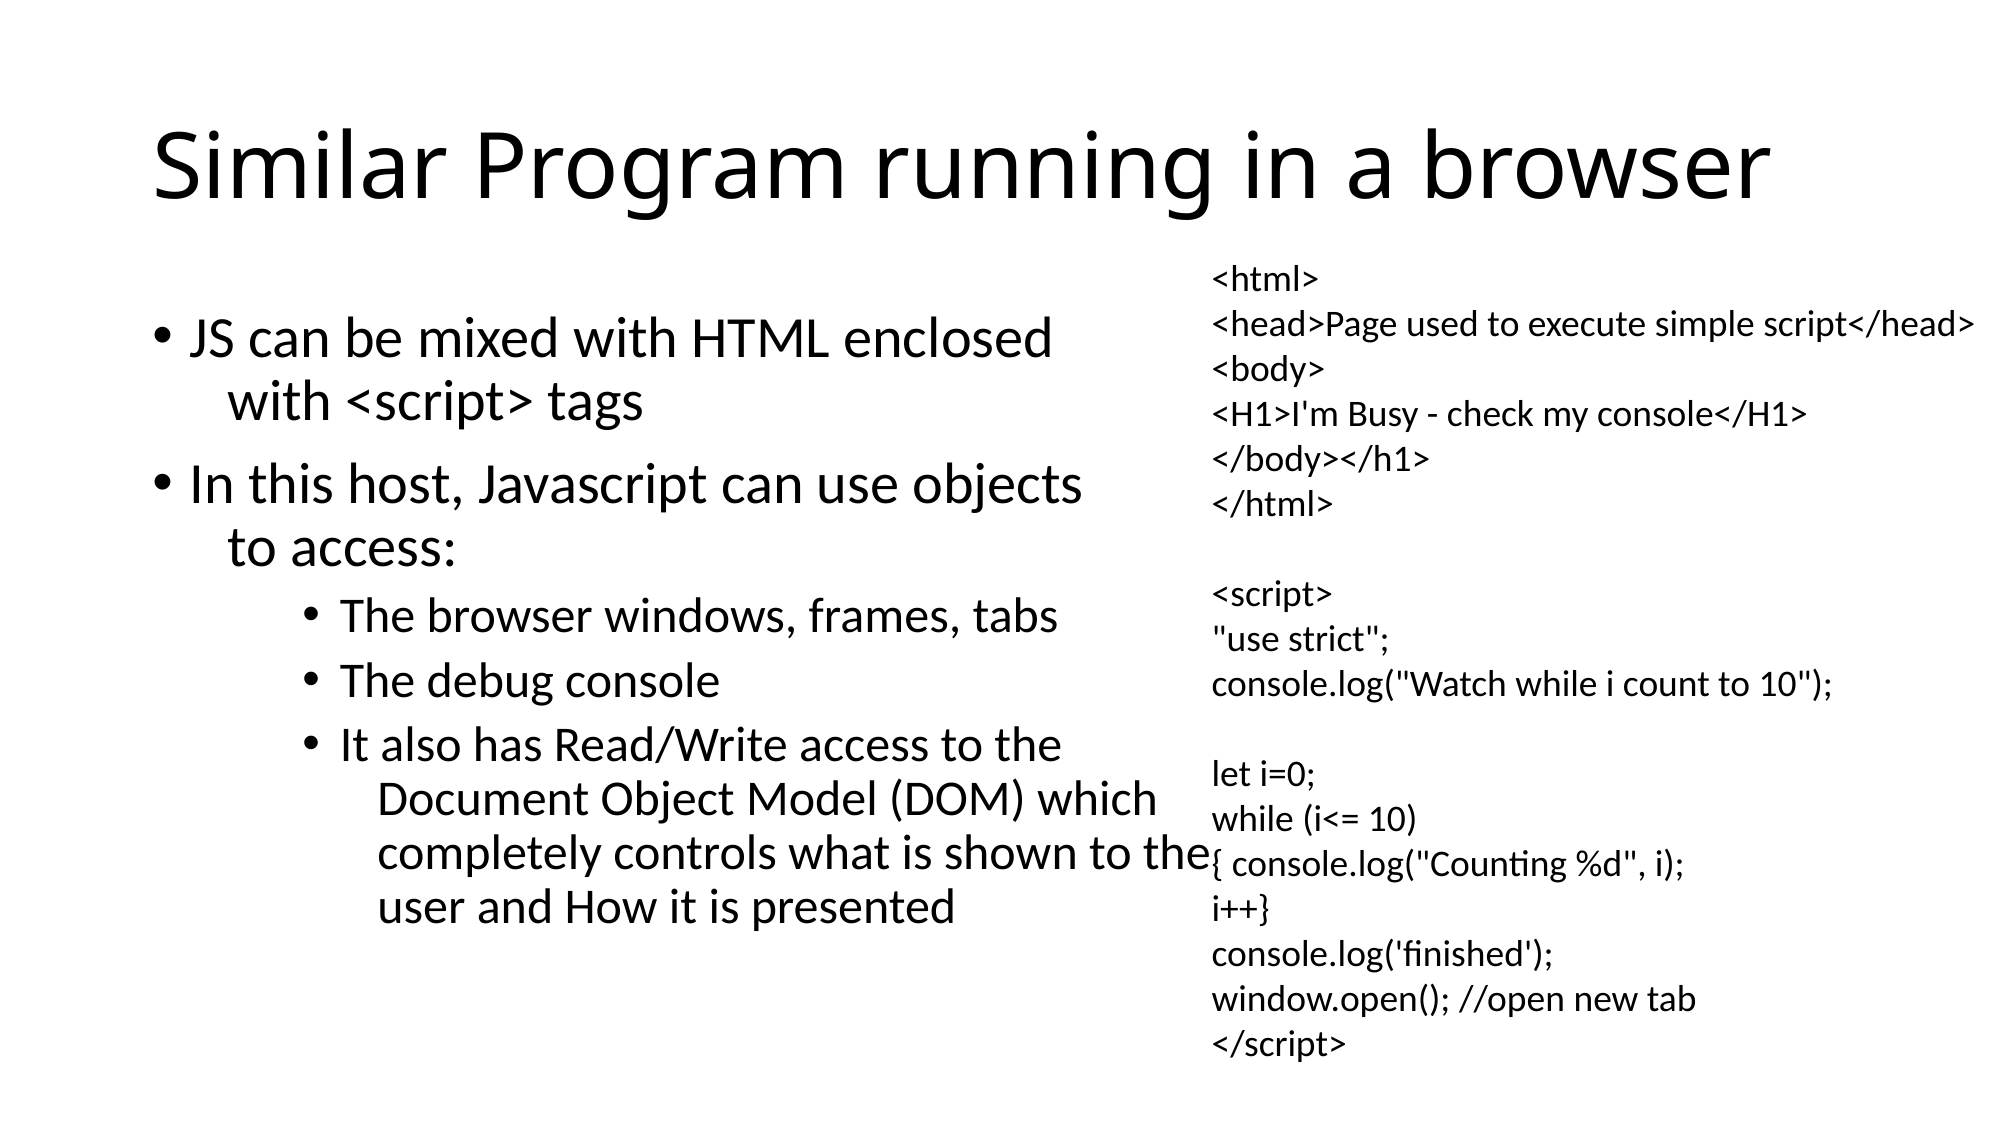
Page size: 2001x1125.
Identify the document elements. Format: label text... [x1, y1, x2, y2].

text_box <html> <head>Page used to execute simple script</head> <body> <H1>I'm Busy - check my console</H1> </body></h1> </html> <script> "use strict"; console.log("Watch while i count to 10"); let i=0; while (i<= 10) { console.log("Counting %d", i); i++} console.log('finished'); window.open(); //open new tab </script> [1196, 246, 2000, 1125]
list JS can be mixed with HTML enclosed with <script> tags In this host, Javascript can use objects to access: The browser windows, frames, tabs The debug console It also has Read/Write access to the Document Object Model (DOM) which completely controls what is shown to the user and How it is presented [137, 299, 1196, 1014]
title Similar Program running in a browser [137, 59, 1863, 278]
